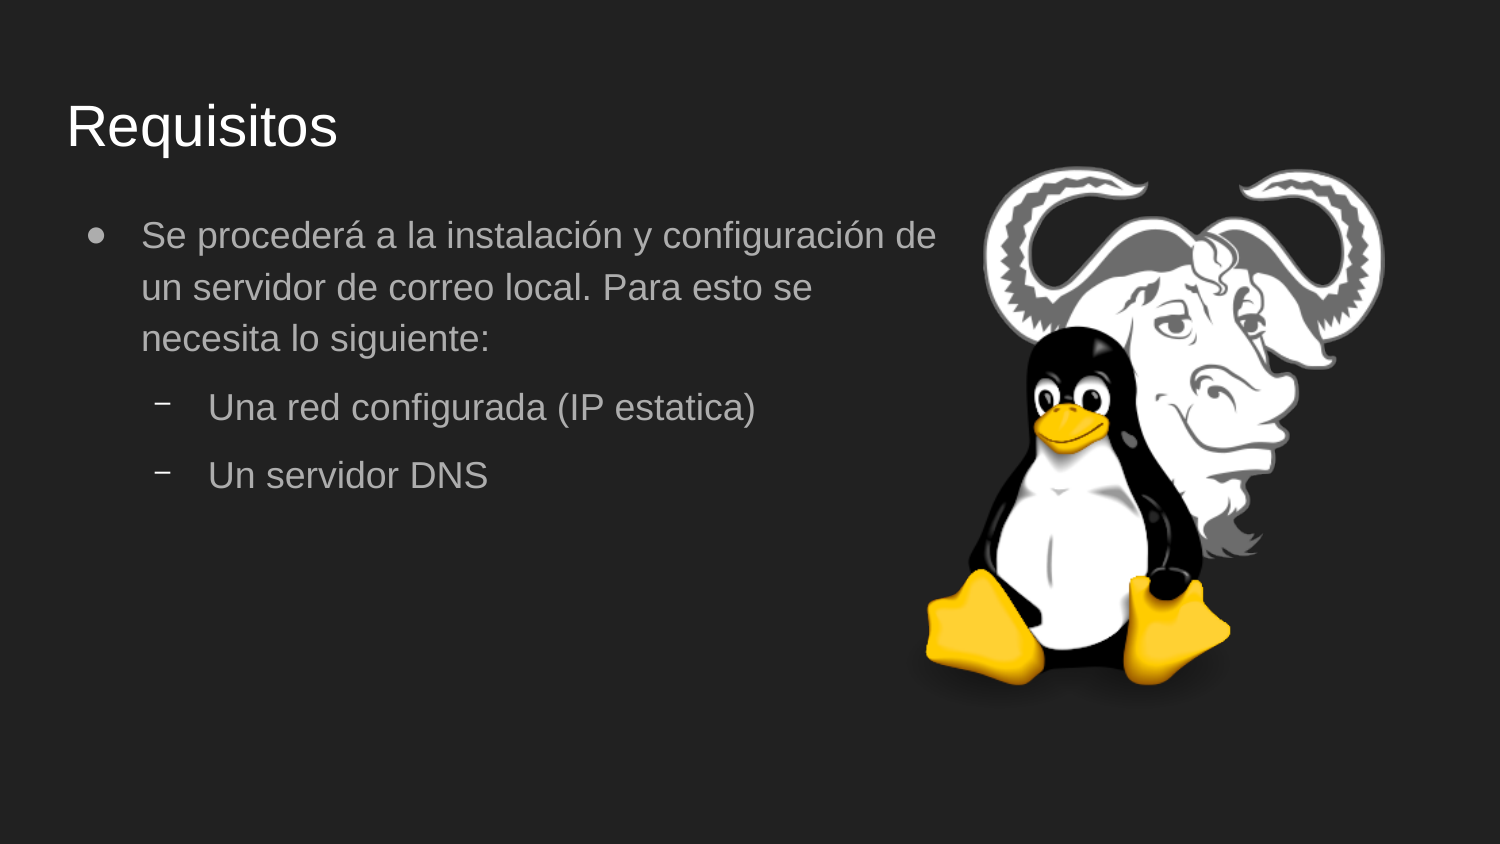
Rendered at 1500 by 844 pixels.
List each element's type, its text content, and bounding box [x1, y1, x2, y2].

picture [906, 166, 1385, 710]
title Requisitos [51, 72, 1449, 167]
list Se procederá a la instalación y configuración de un servidor de correo local. Para esto se necesita lo siguiente: Una red configurada (IP estatica) Un servidor DNS [51, 189, 969, 750]
